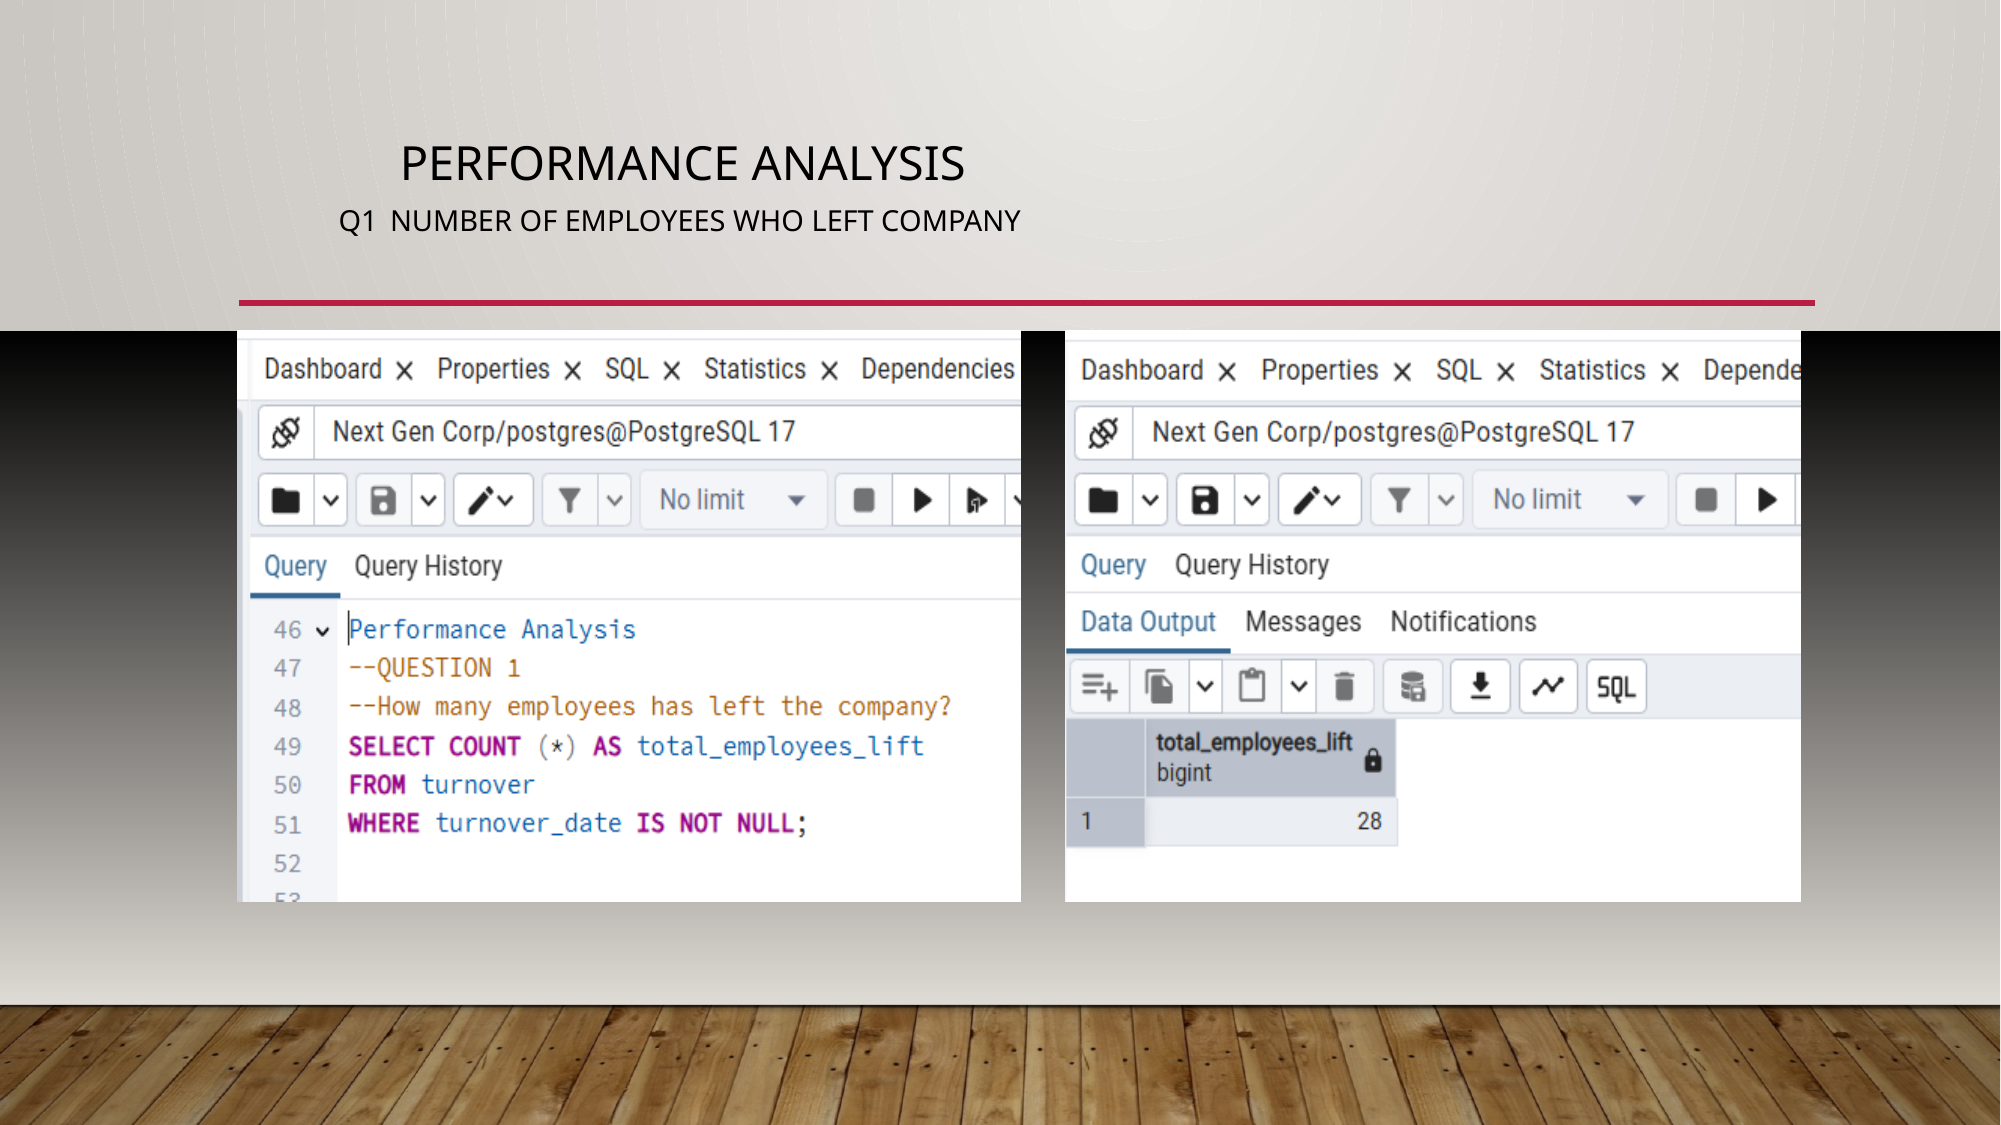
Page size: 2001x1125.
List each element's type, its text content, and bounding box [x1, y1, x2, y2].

picture [237, 330, 1021, 902]
title Performance Analysis q1 Number of employees who left company [237, 132, 1814, 306]
picture [1065, 330, 1801, 902]
